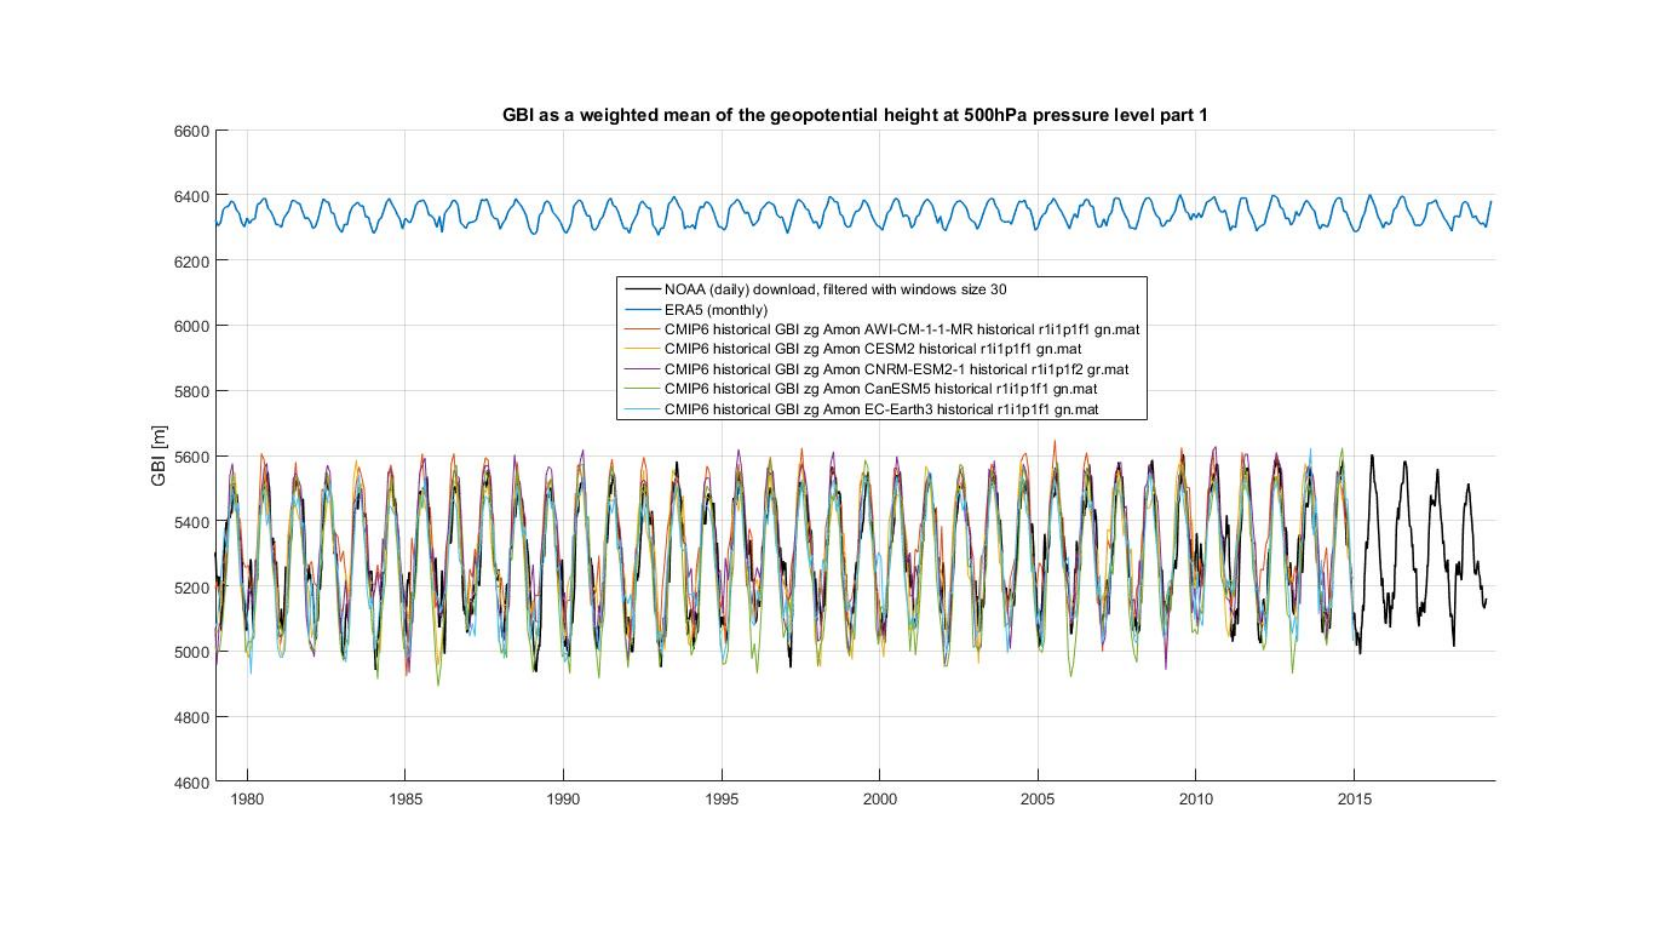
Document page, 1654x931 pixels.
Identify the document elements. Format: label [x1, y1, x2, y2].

picture [0, 69, 1654, 871]
